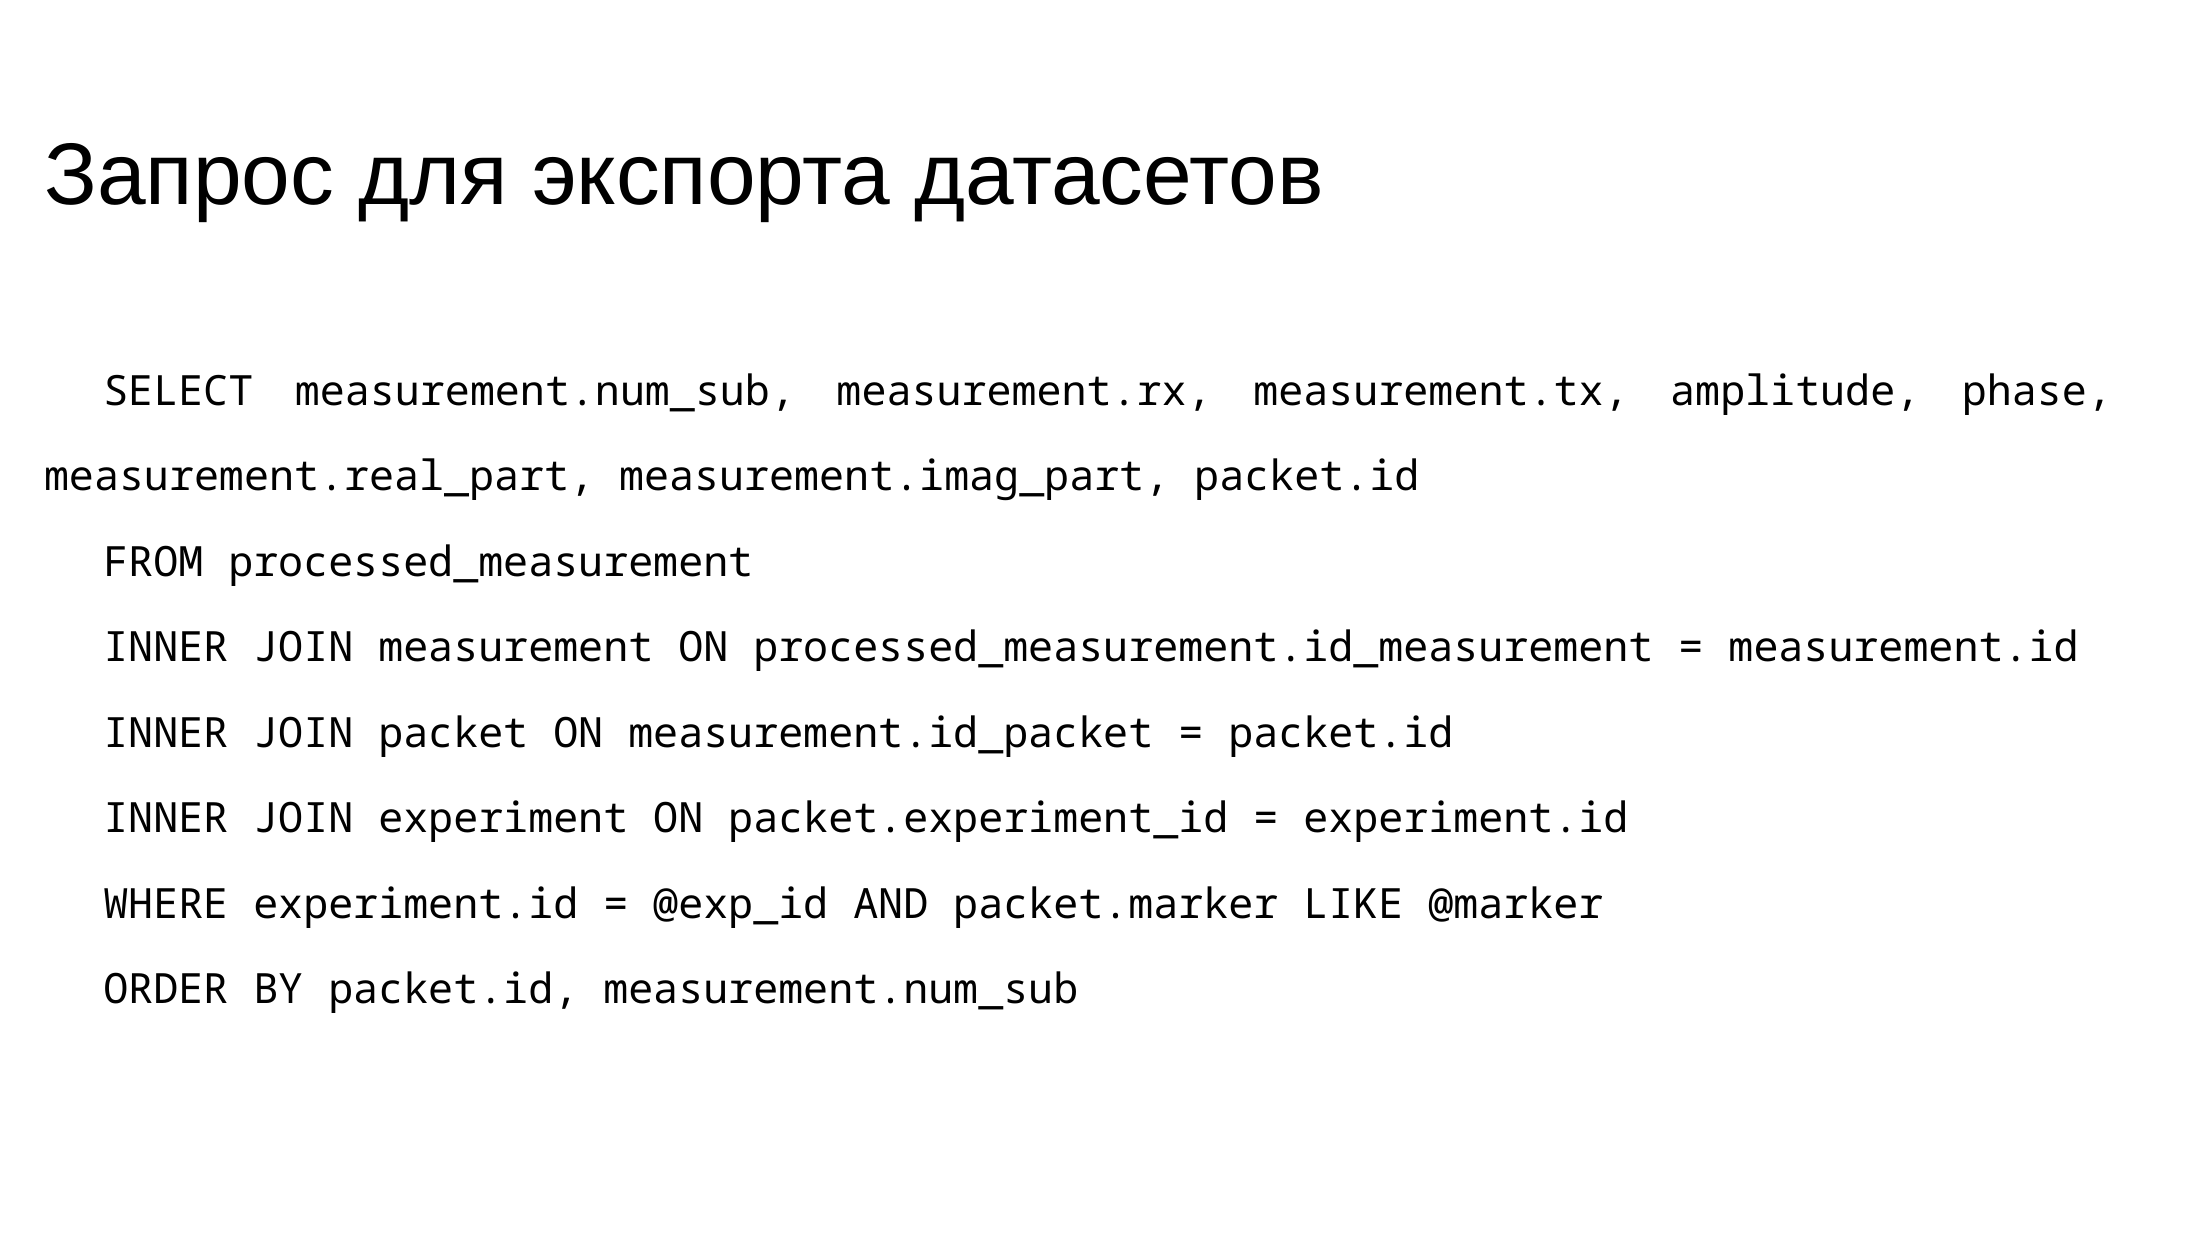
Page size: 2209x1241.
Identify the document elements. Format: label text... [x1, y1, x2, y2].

text_box SELECT measurement.num_sub, measurement.rx, measurement.tx, amplitude, phase, measurement.real_part, measurement.imag_part, packet.id FROM processed_measurement INNER JOIN measurement ON processed_measurement.id_measurement = measurement.id INNER JOIN packet ON measurement.id_packet = packet.id INNER JOIN experiment ON packet.experiment_id = experiment.id WHERE experiment.id = @exp_id AND packet.marker LIKE @marker ORDER BY packet.id, measurement.num_sub [0, 324, 2156, 1241]
text_box Запрос для экспорта датасетов [29, 118, 2156, 384]
